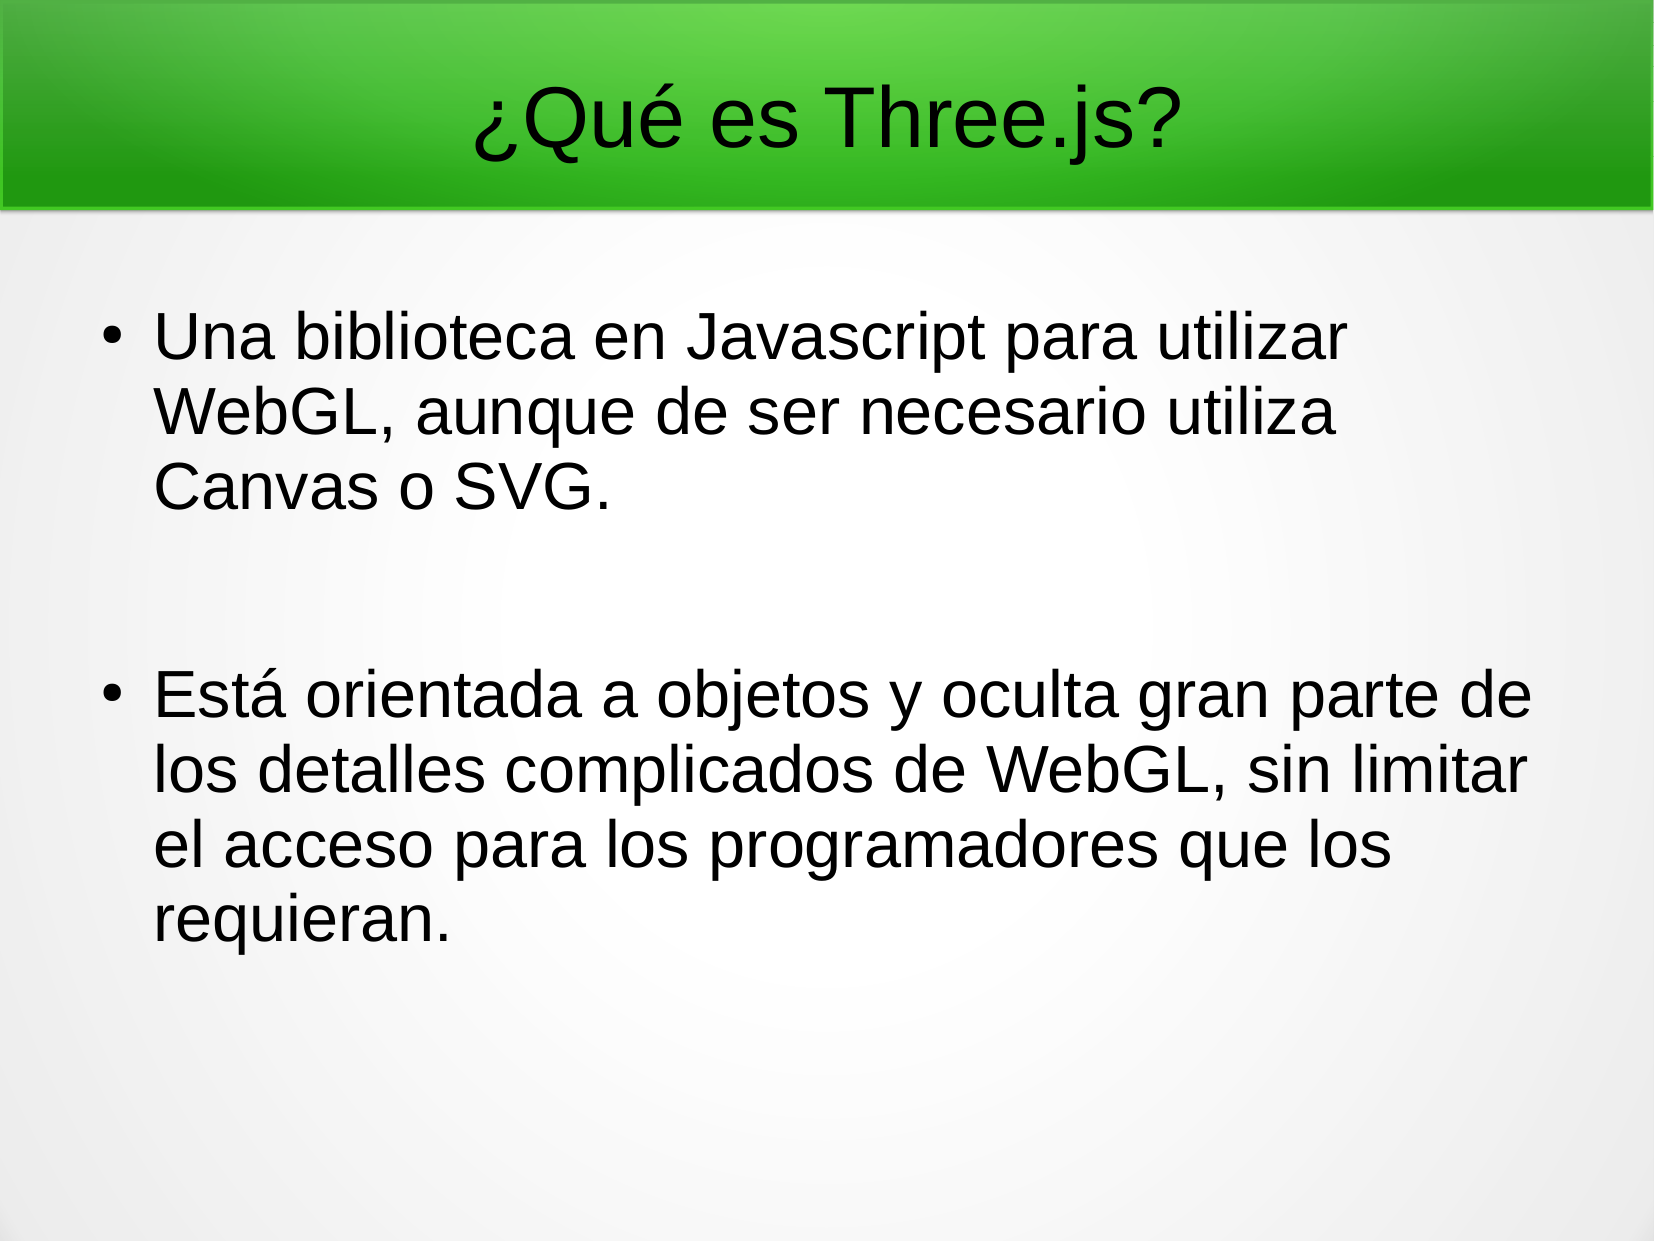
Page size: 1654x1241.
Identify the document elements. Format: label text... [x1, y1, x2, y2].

list Una biblioteca en Javascript para utilizar WebGL, aunque de ser necesario utiliza Canvas o SVG. Está orientada a objetos y oculta gran parte de los detalles complicados de WebGL, sin limitar el acceso para los programadores que los requieran. [82, 299, 1571, 1019]
title ¿Qué es Three.js? [82, 47, 1571, 189]
